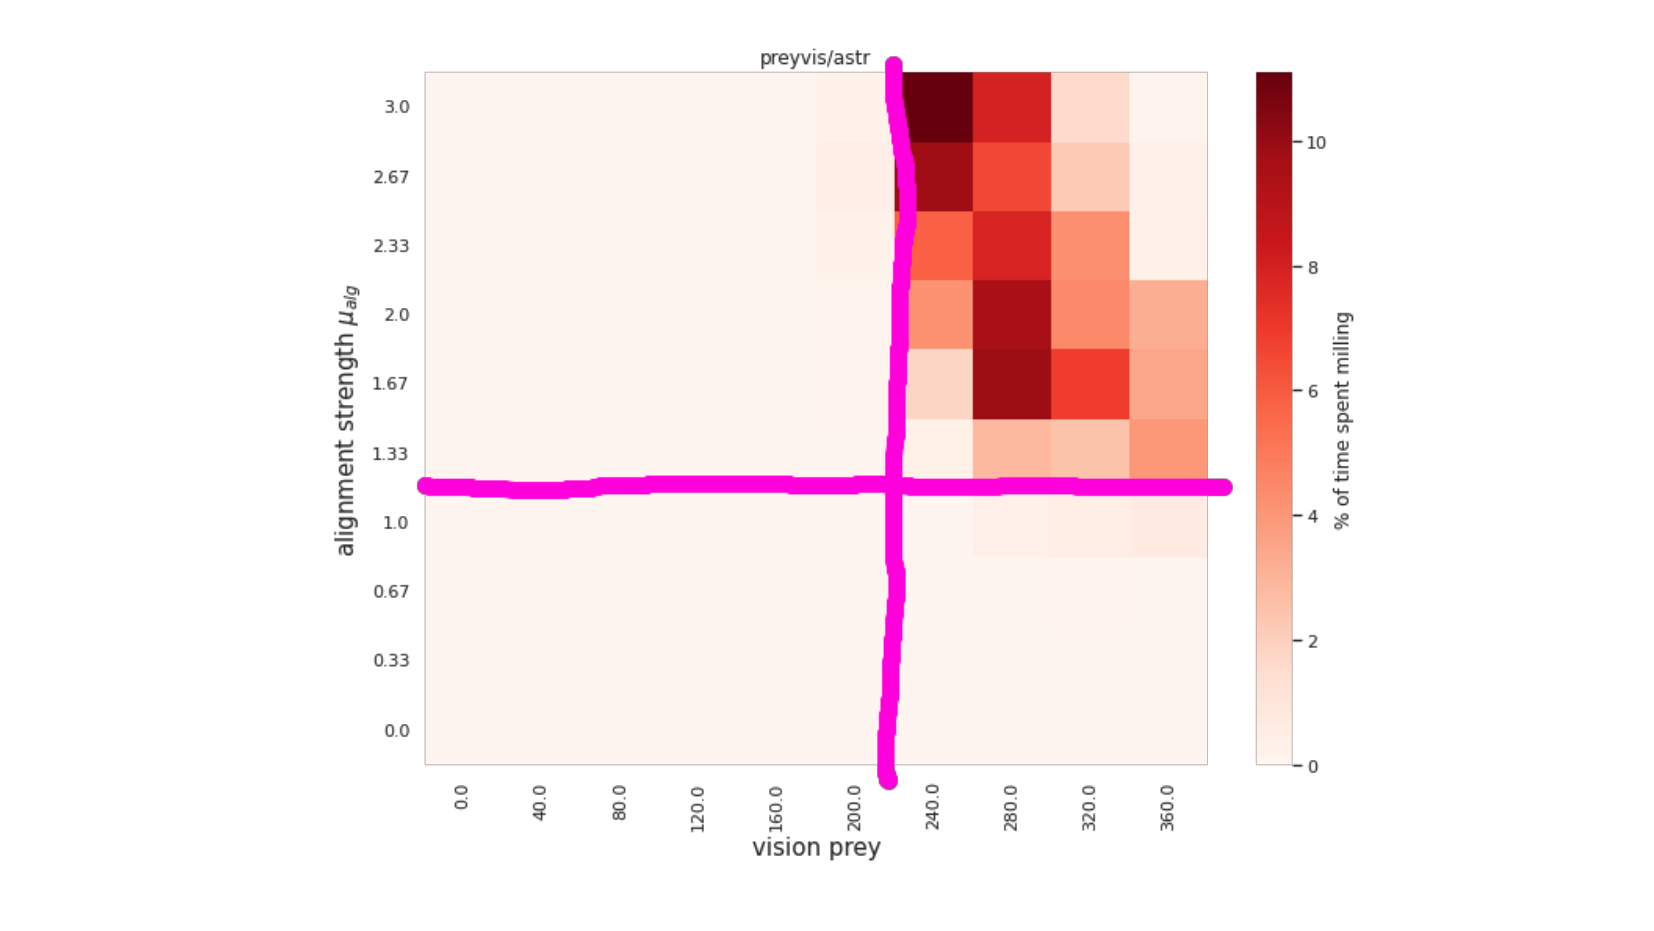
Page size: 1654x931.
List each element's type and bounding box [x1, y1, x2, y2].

picture [322, 38, 1366, 871]
